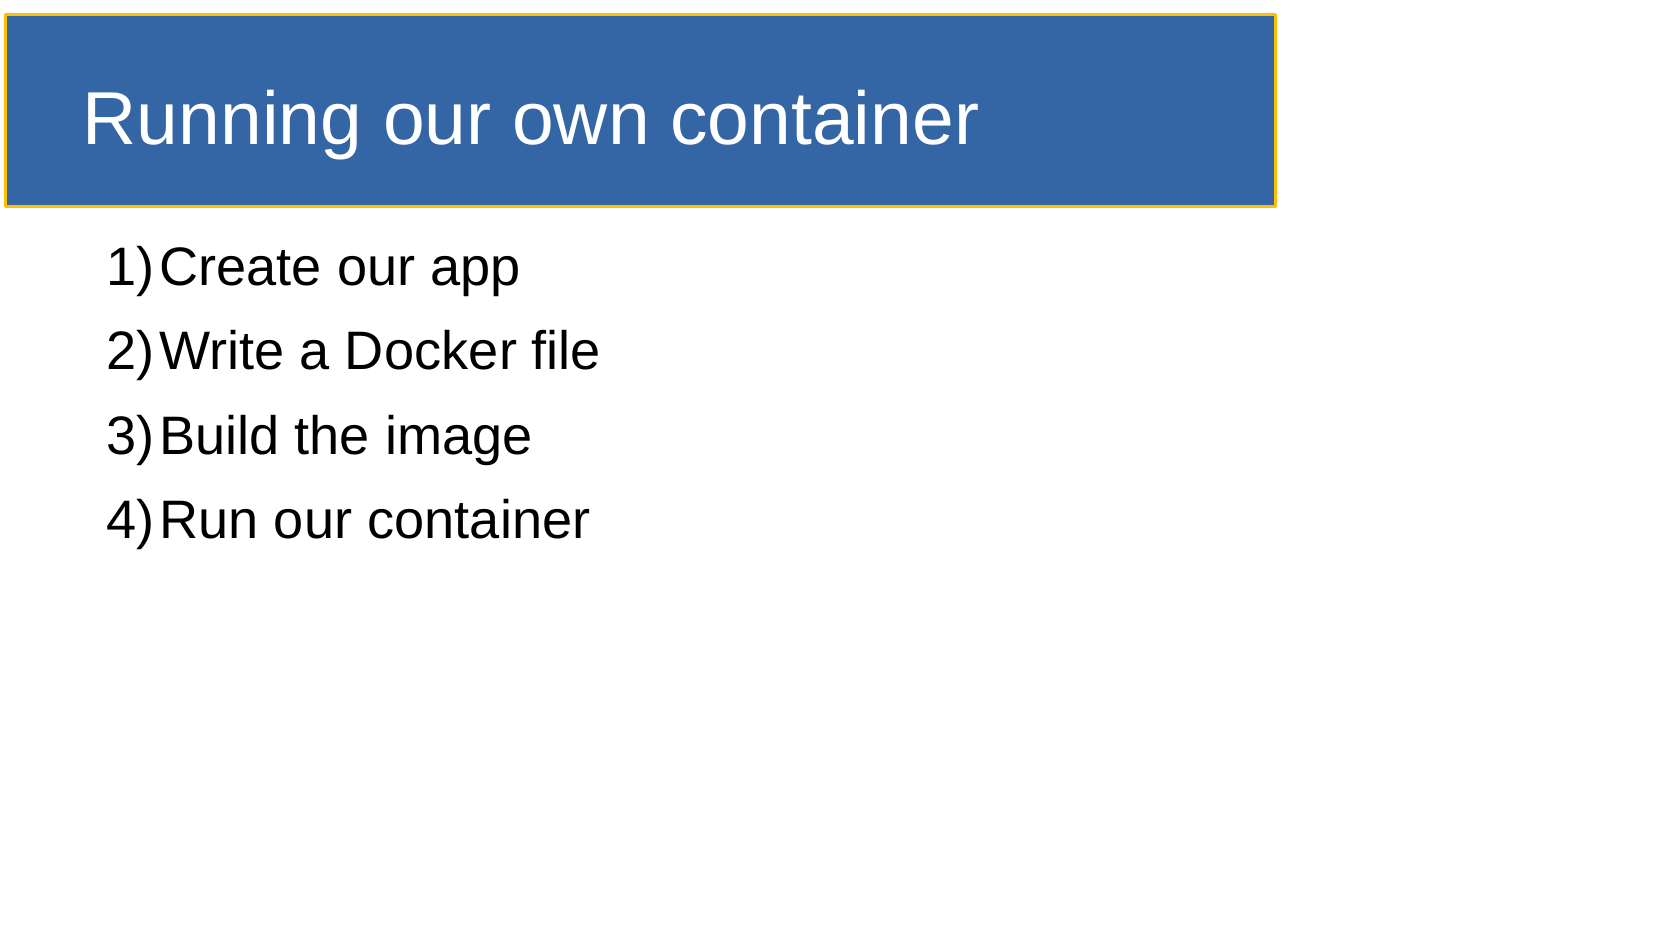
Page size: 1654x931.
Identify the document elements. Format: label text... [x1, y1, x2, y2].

title Running our own container [82, 44, 1235, 192]
list Create our app Write a Docker file Build the image Run our container [88, 236, 1565, 798]
